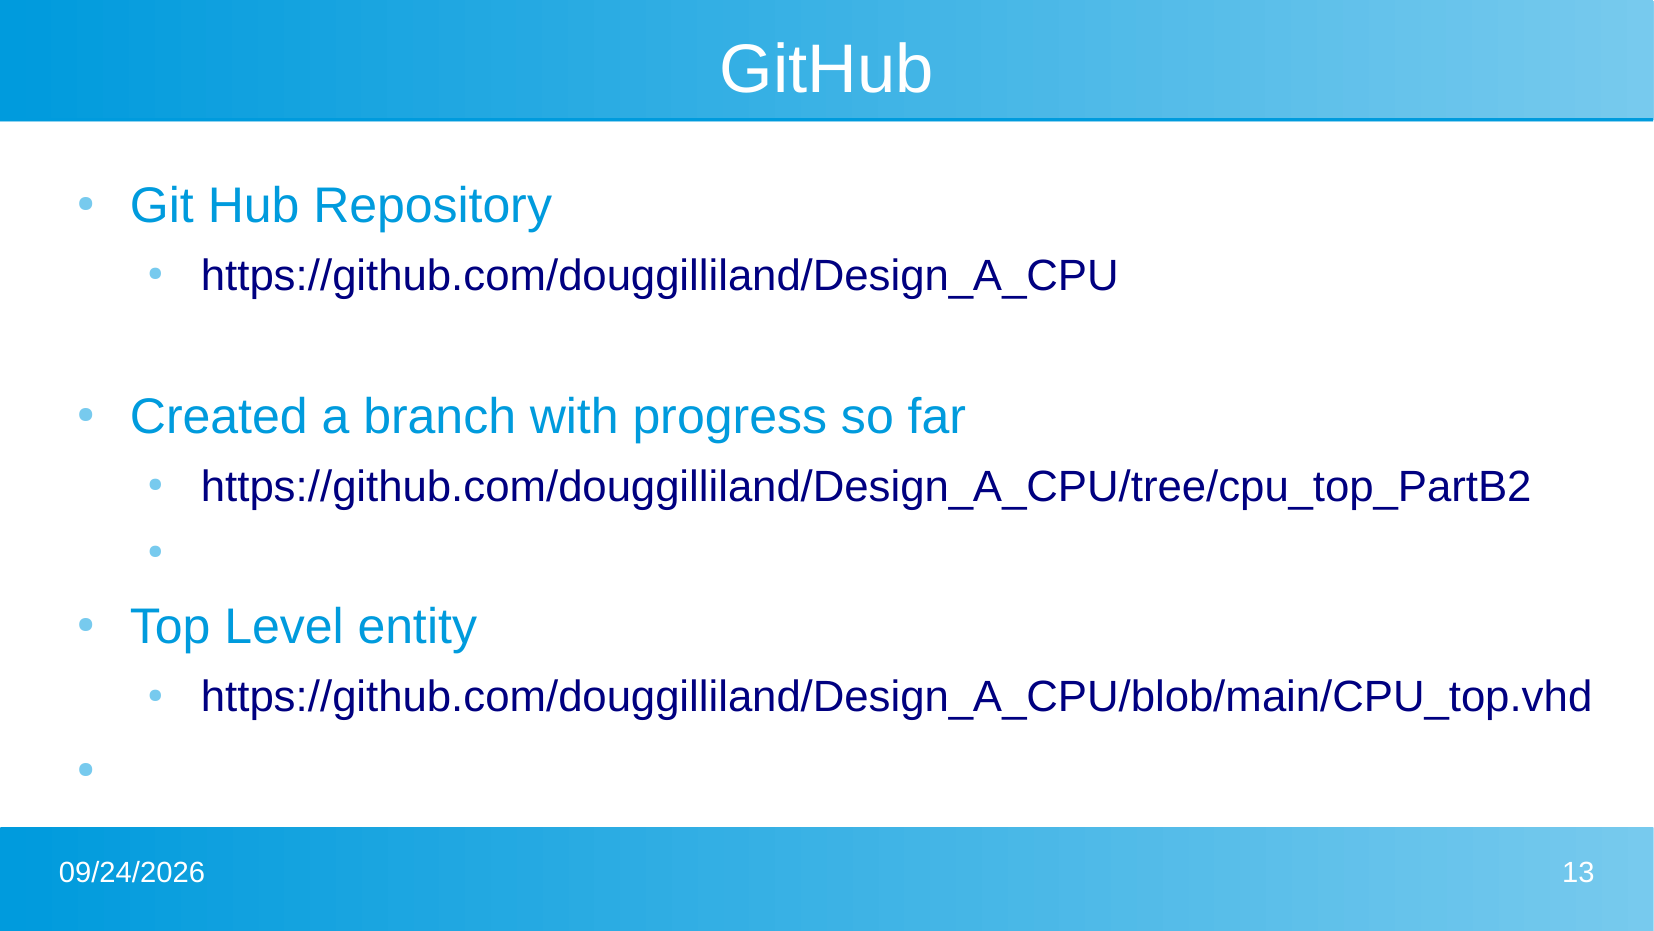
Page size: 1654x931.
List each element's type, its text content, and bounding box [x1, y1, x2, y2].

title GitHub [59, 29, 1595, 108]
list Git Hub Repository https://github.com/douggilliland/Design_A_CPU Created a branch with progress so far https://github.com/douggilliland/Design_A_CPU/tree/cpu_top_PartB2 Top Level entity https://github.com/douggilliland/Design_A_CPU/blob/main/CPU_top.vhd [59, 177, 1595, 768]
